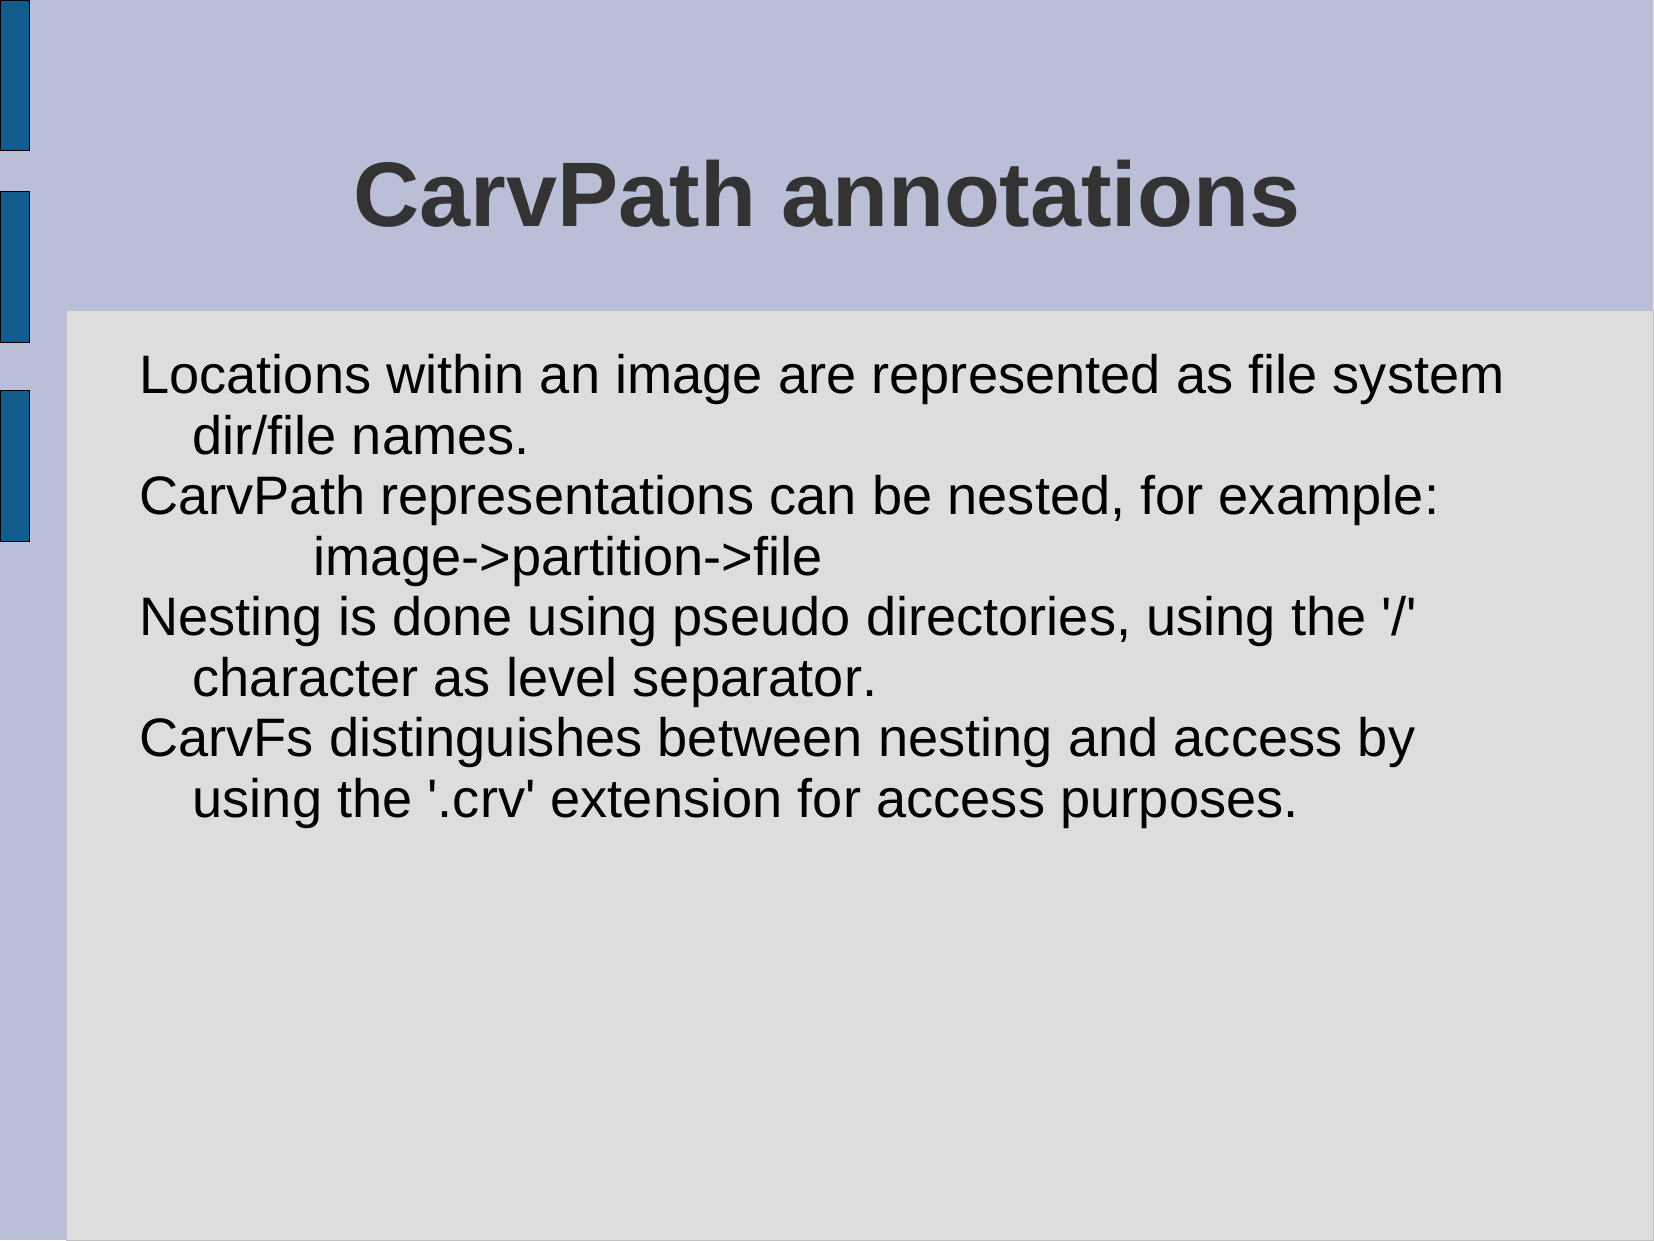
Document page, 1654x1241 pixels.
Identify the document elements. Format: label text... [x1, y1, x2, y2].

list Locations within an image are represented as file system dir/file names. CarvPath representations can be nested, for example: image->partition->file Nesting is done using pseudo directories, using the '/' character as level separator. CarvFs distinguishes between nesting and access by using the '.crv' extension for access purposes. [121, 344, 1534, 1127]
title CarvPath annotations [121, 91, 1534, 299]
